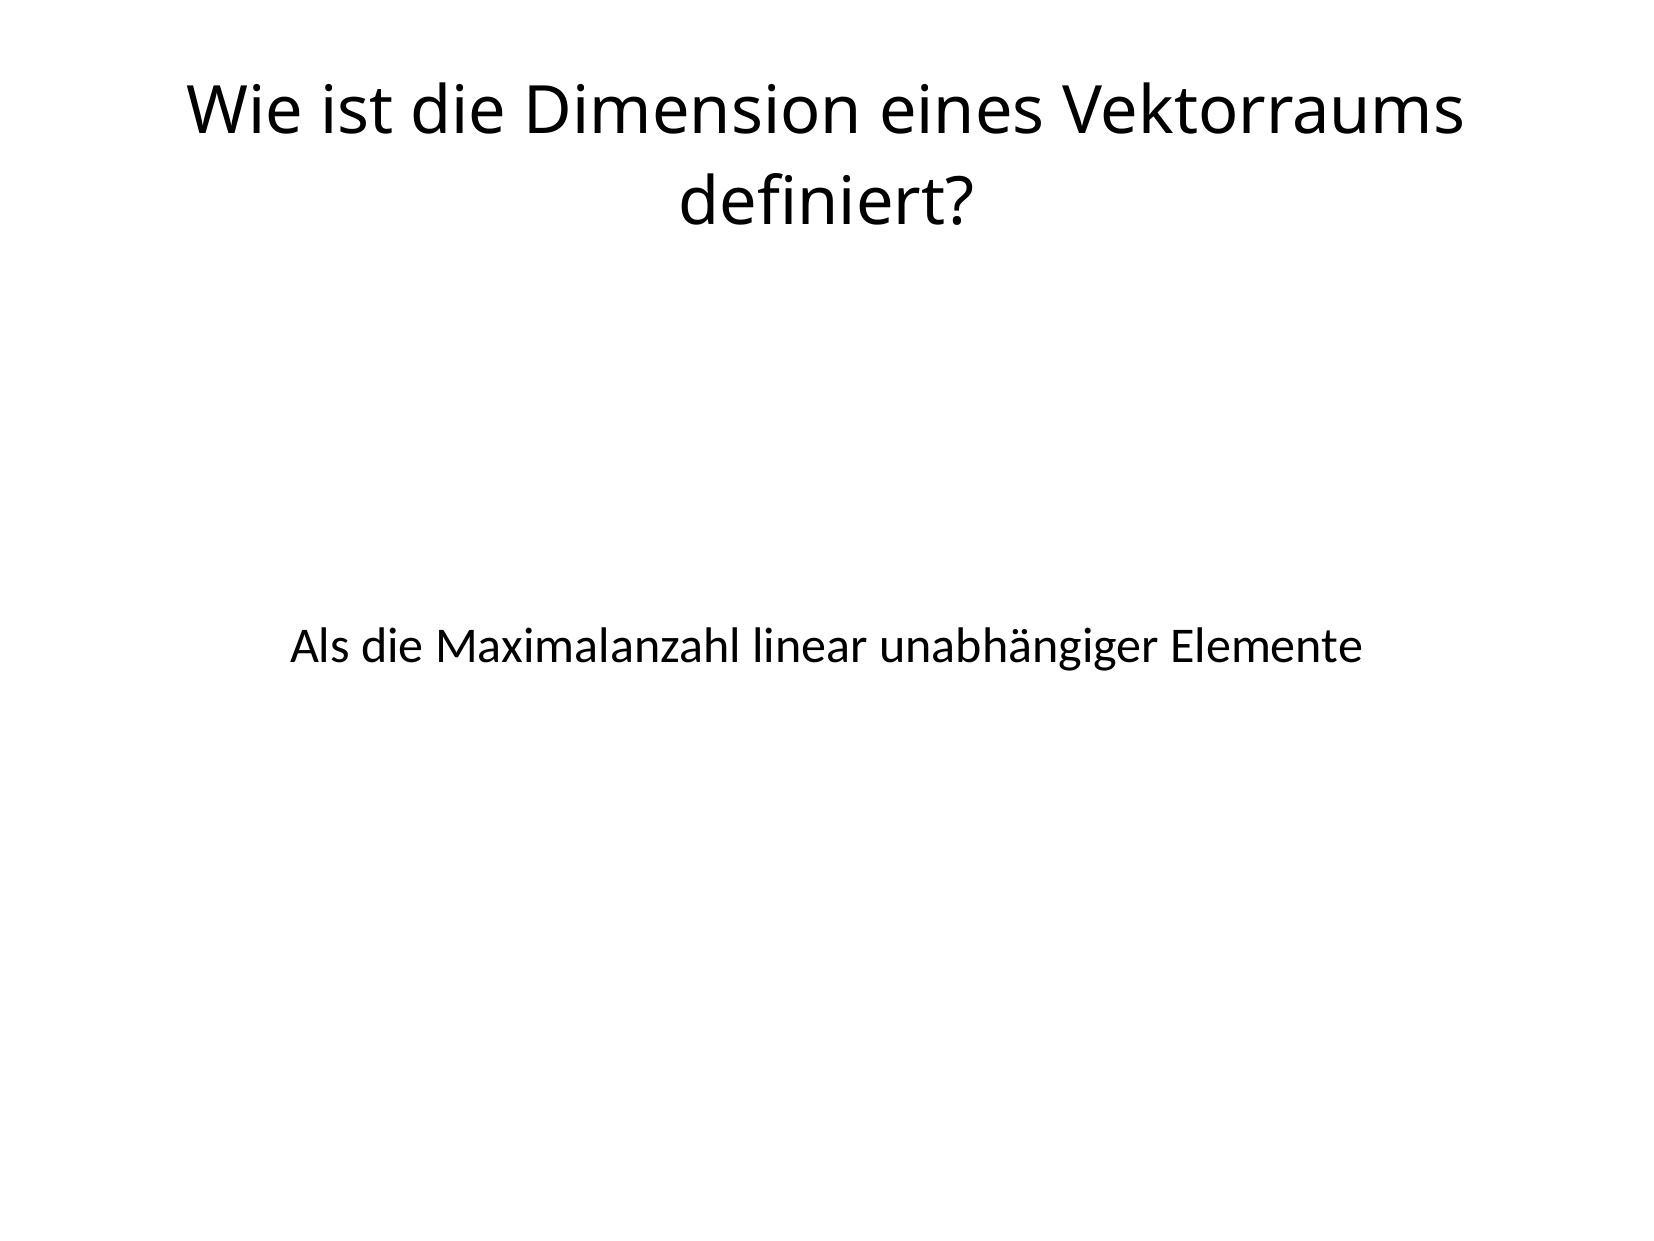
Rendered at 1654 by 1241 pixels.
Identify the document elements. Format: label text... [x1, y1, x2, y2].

subtitle Als die Maximalanzahl linear unabhängiger Elemente [82, 290, 1571, 1010]
title Wie ist die Dimension eines Vektorraums definiert? [82, 49, 1571, 257]
